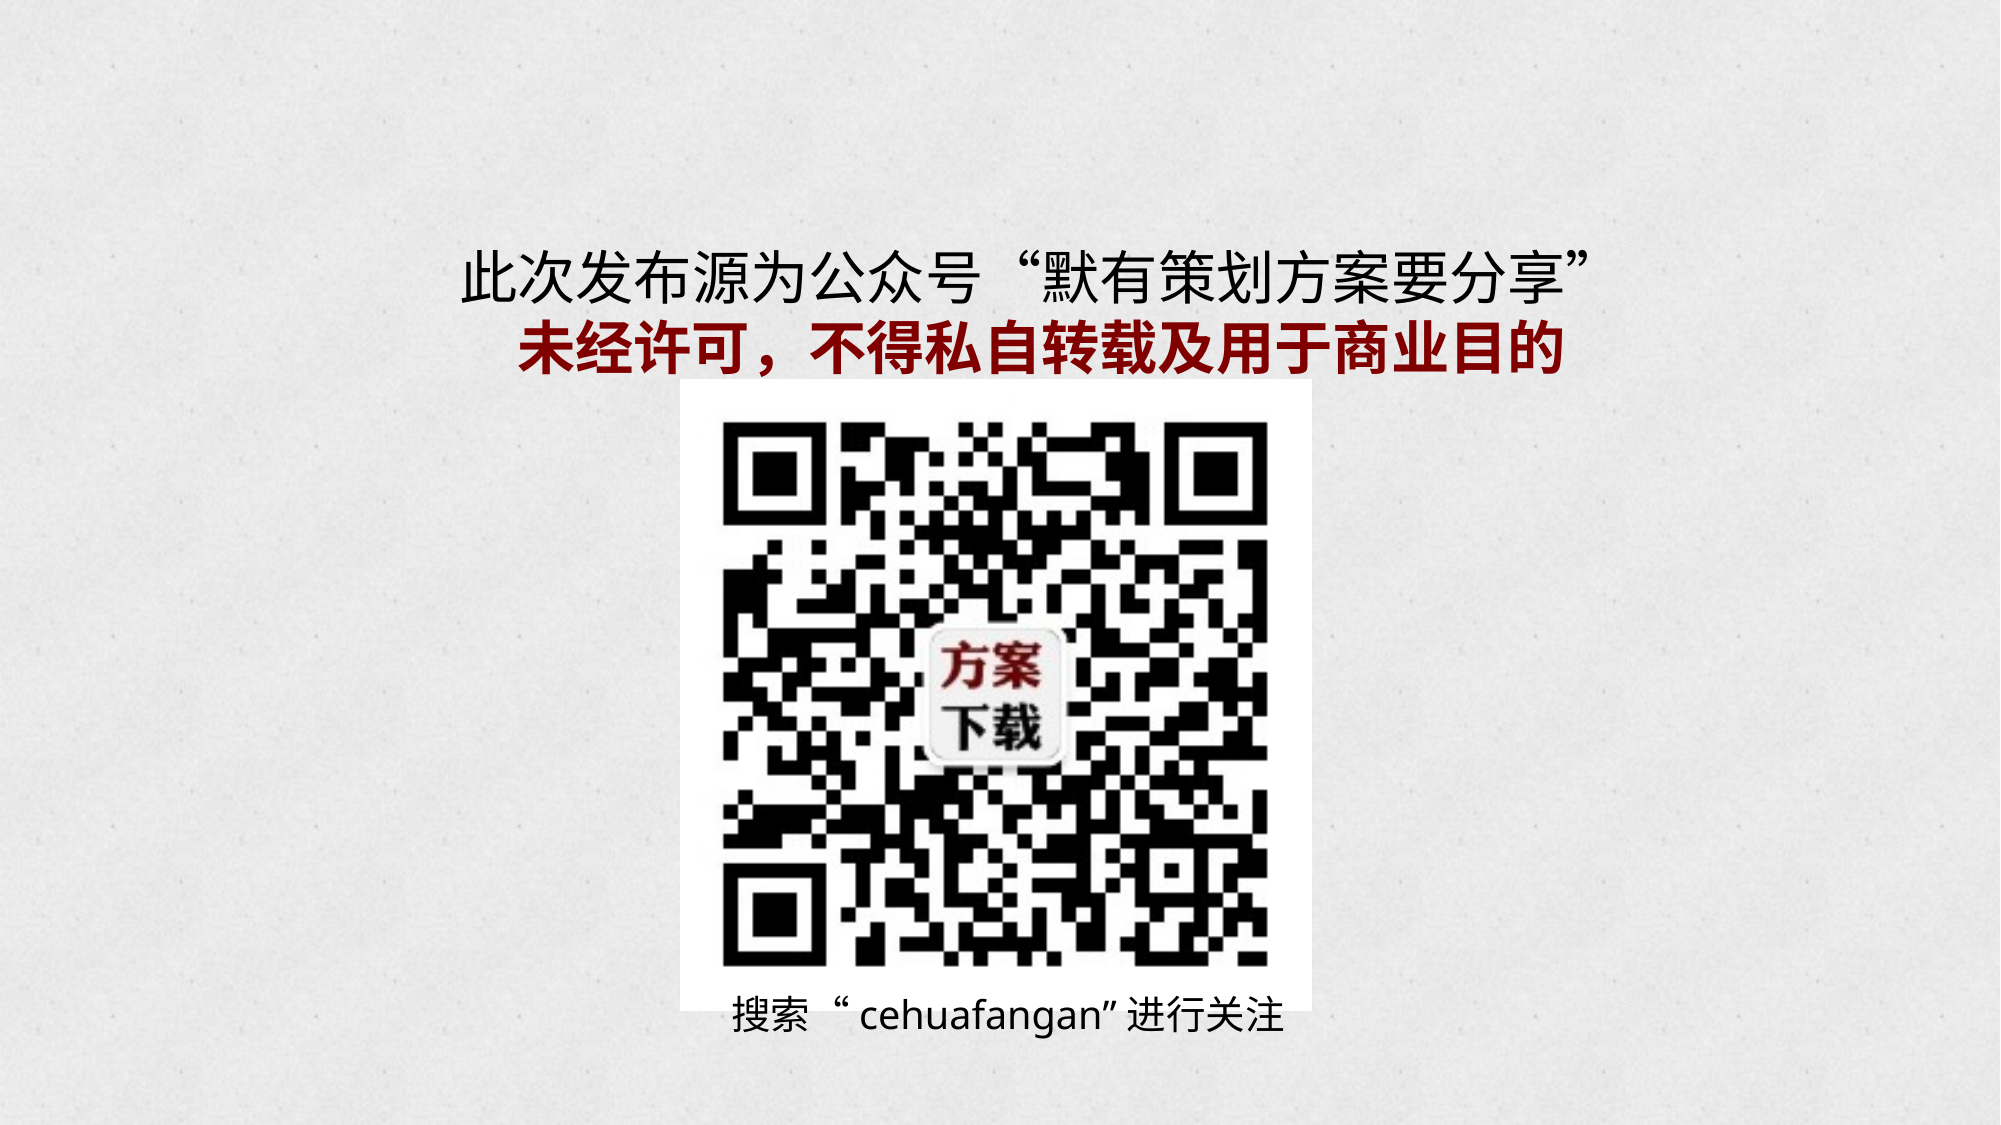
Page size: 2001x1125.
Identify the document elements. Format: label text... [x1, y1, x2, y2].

text_box 搜索“cehuafangan”进行关注 [637, 982, 1378, 1046]
text_box 此次发布源为公众号“默有策划方案要分享” 未经许可，不得私自转载及用于商业目的 [332, 233, 1752, 390]
picture [680, 390, 1312, 982]
